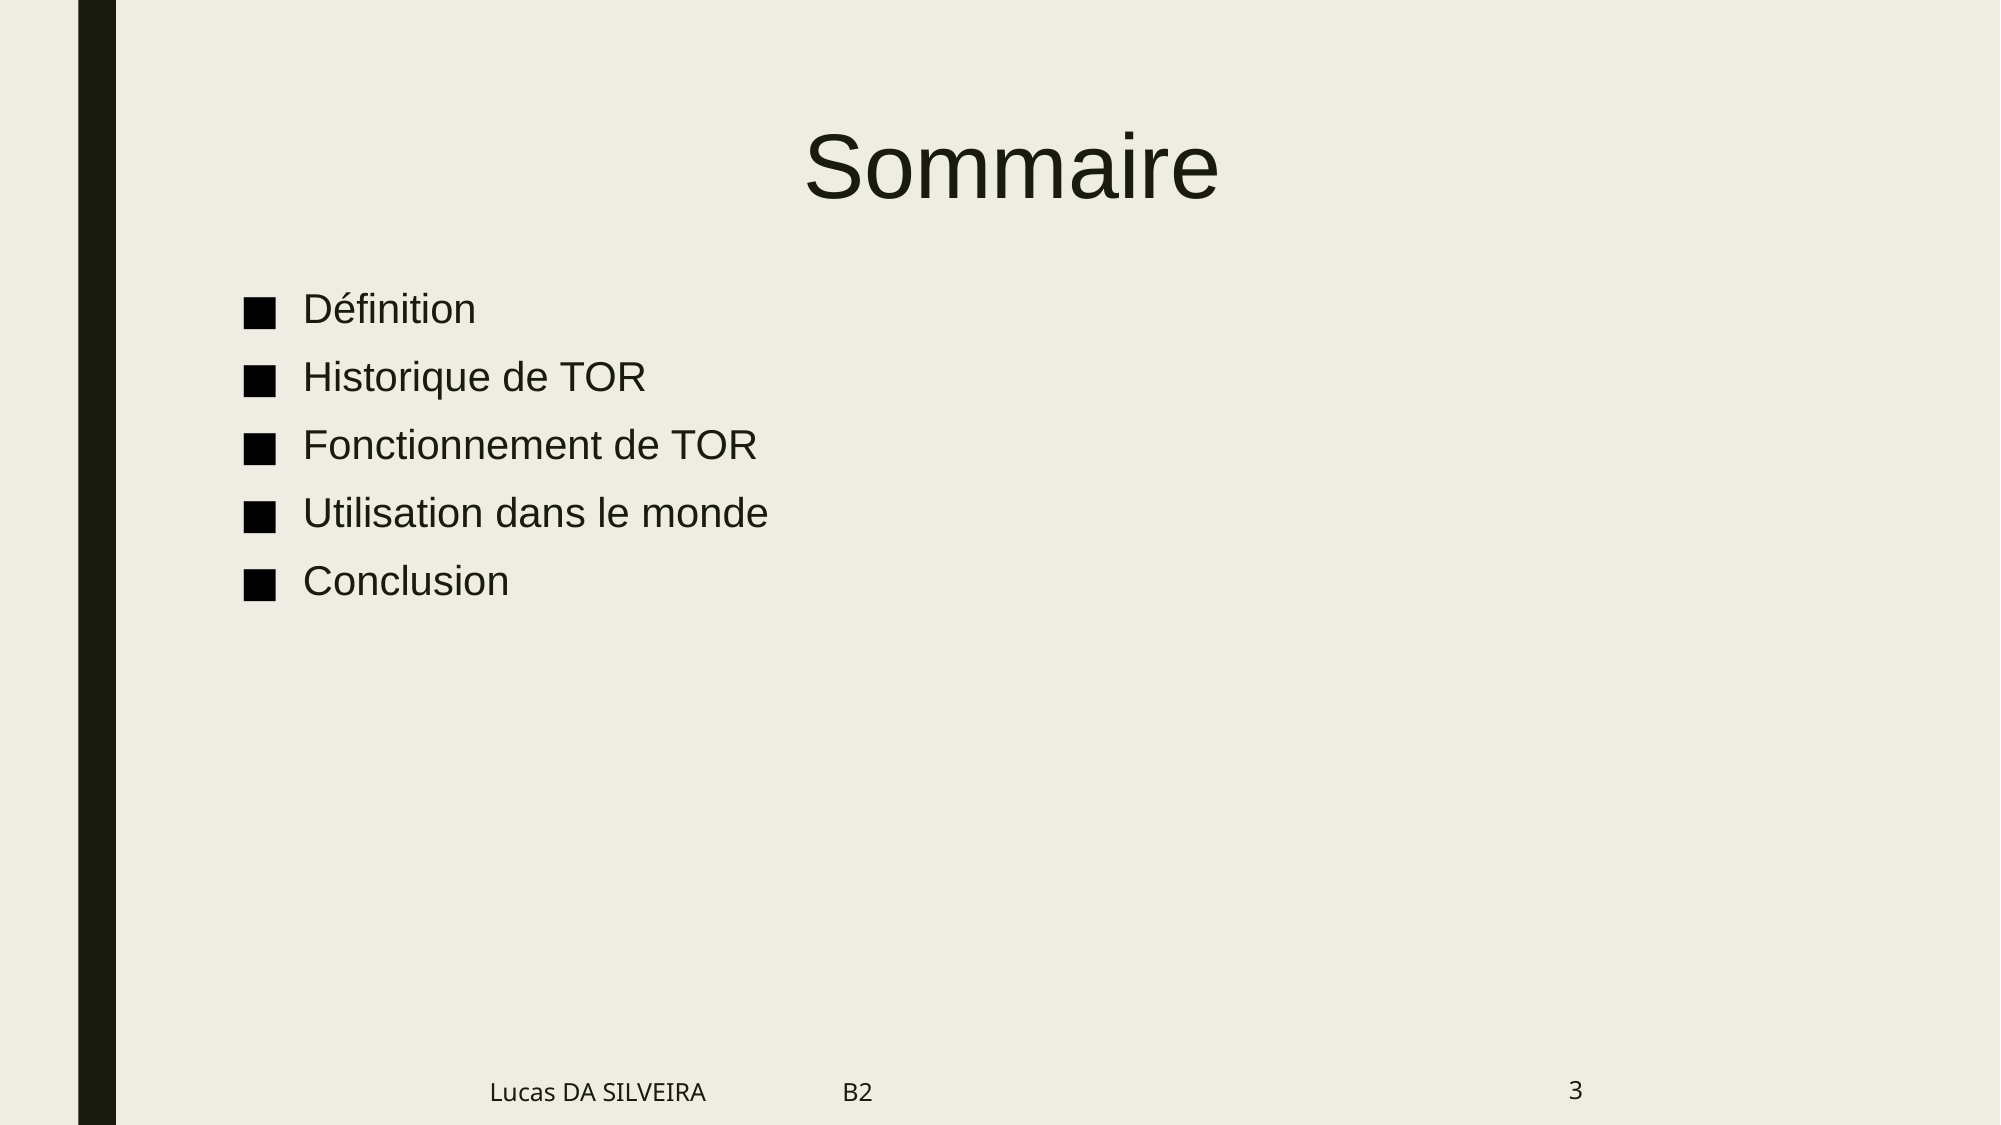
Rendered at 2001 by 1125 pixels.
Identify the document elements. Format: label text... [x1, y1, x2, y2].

text_box [1553, 1058, 1816, 1125]
list Définition Historique de TOR Fonctionnement de TOR Utilisation dans le monde Conclusion [225, 278, 1801, 963]
title Sommaire [225, 112, 1801, 278]
text_box Lucas DA SILVEIRA B2 [474, 1058, 1506, 1125]
